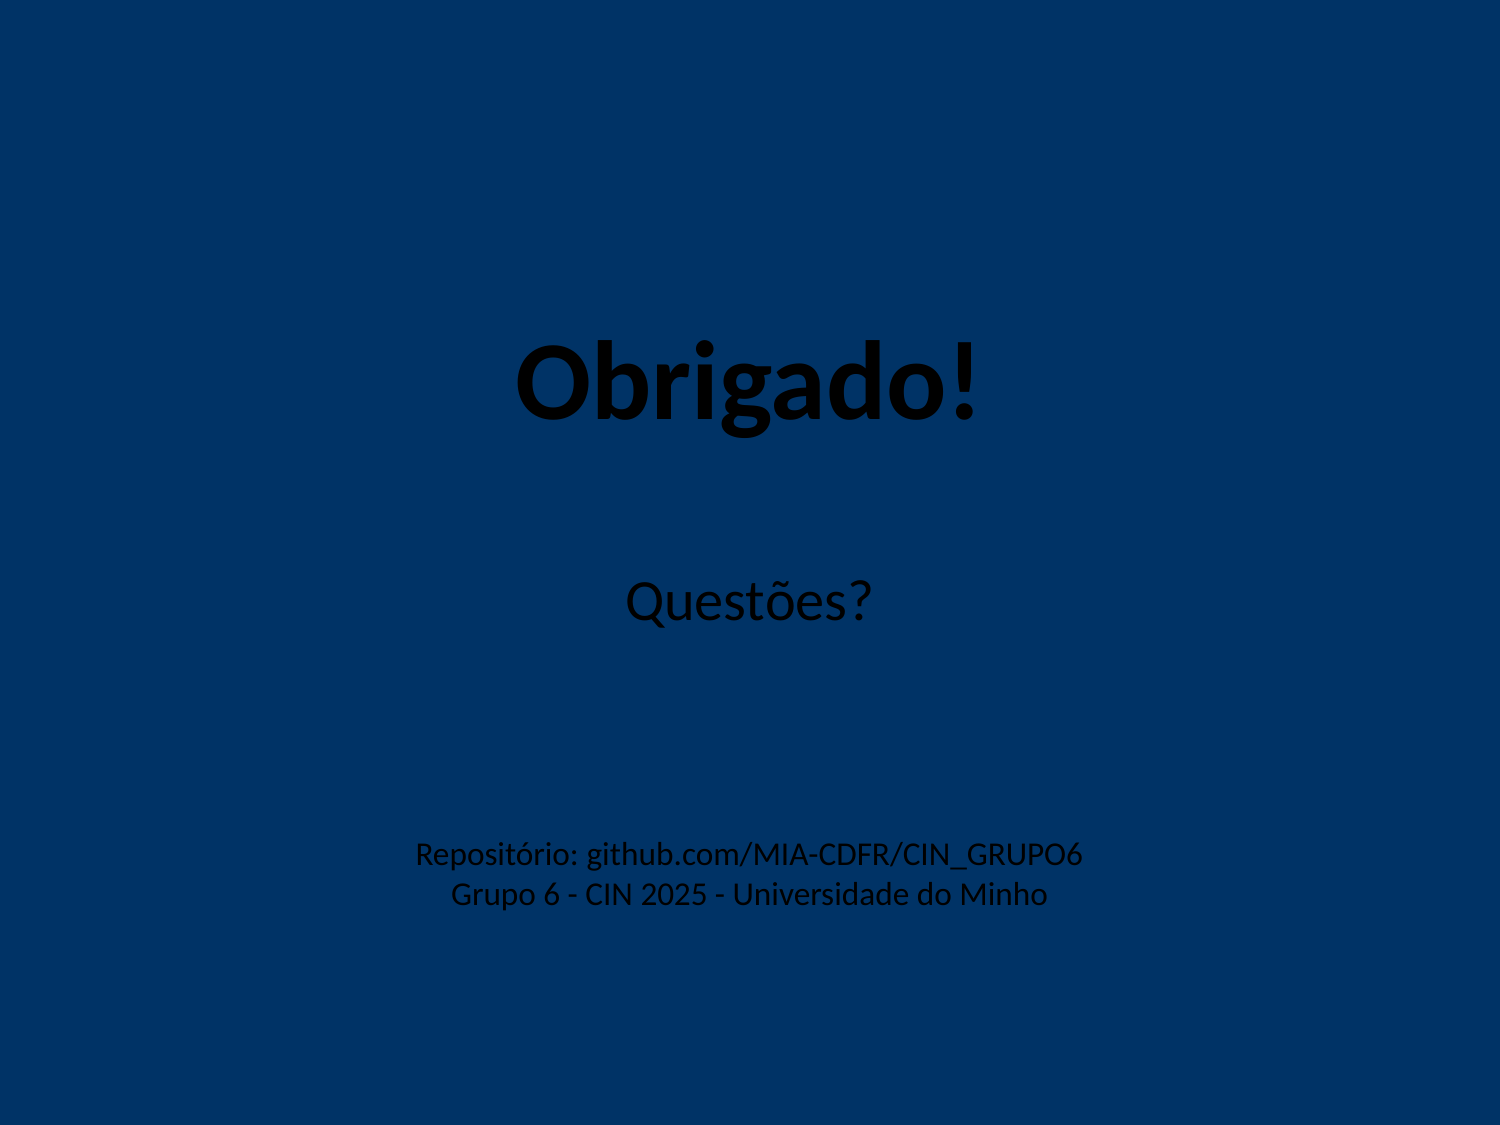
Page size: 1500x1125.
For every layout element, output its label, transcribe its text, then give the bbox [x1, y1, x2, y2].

text_box Repositório: github.com/MIA-CDFR/CIN_GRUPO6 Grupo 6 - CIN 2025 - Universidade do Minho [74, 824, 1425, 920]
text_box Obrigado! [74, 299, 1425, 450]
text_box Questões? [74, 554, 1425, 640]
